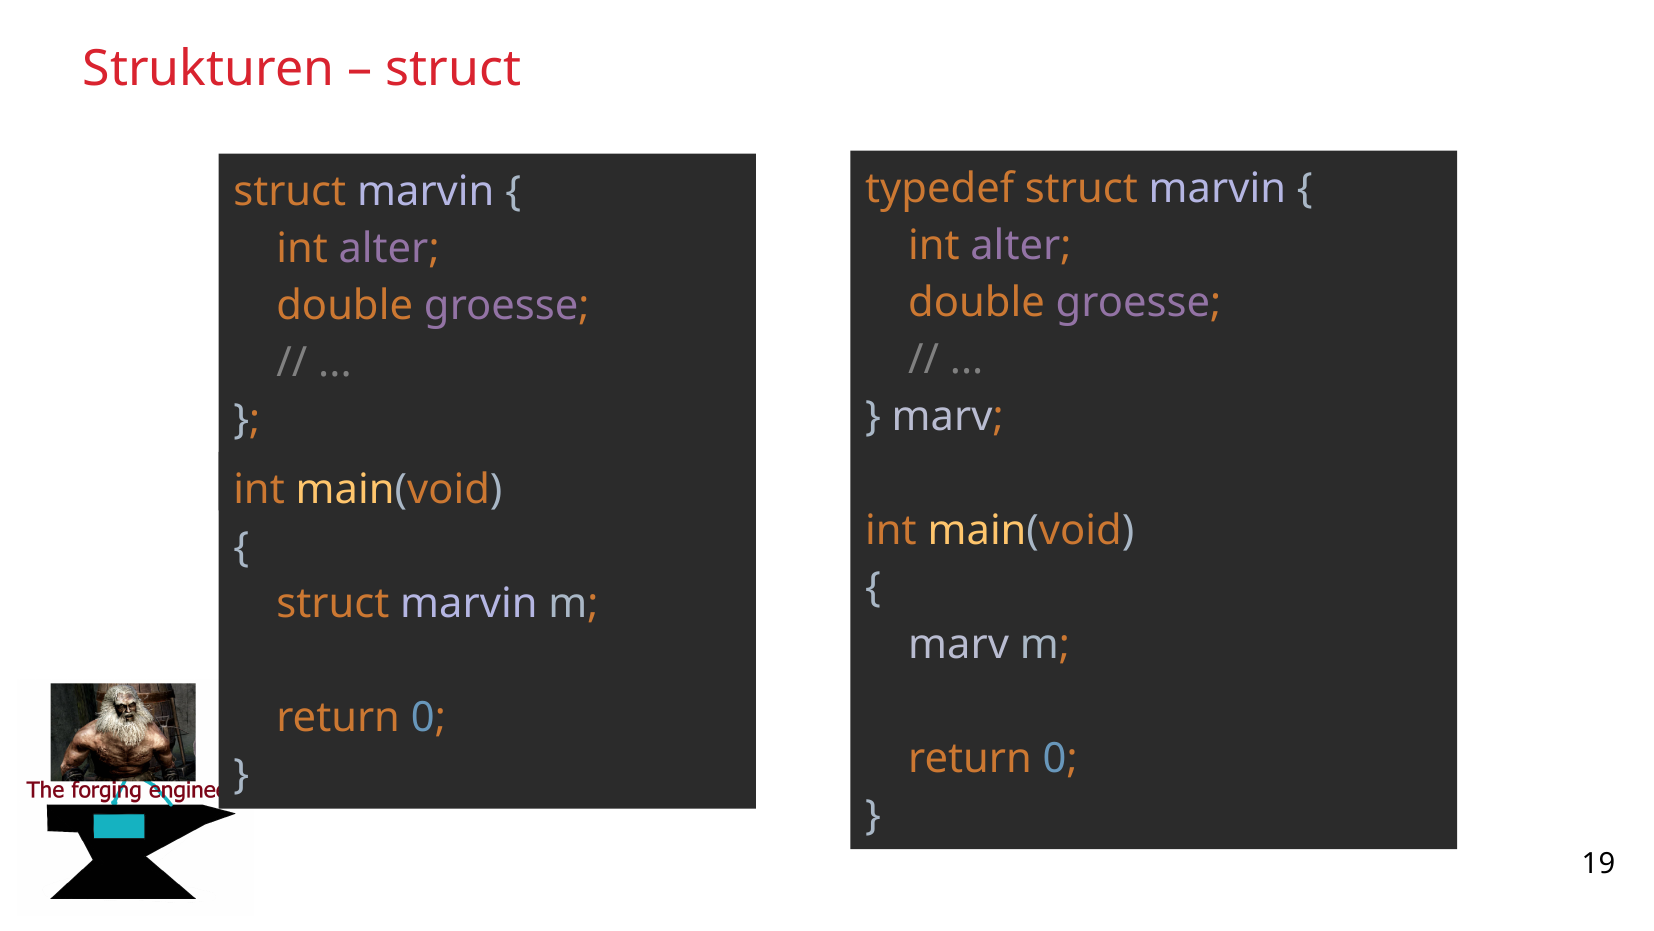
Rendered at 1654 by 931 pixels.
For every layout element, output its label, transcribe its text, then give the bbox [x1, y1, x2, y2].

title Strukturen – struct [82, 37, 1571, 95]
text_box struct marvin { int alter; double groesse; // ... }; [218, 153, 756, 451]
picture [17, 679, 254, 916]
text_box typedef struct marvin { int alter; double groesse; // ... } marv; int main(void) { marv m; return 0; } [850, 150, 1458, 780]
text_box int main(void) { struct marvin m; return 0; } [218, 451, 756, 751]
